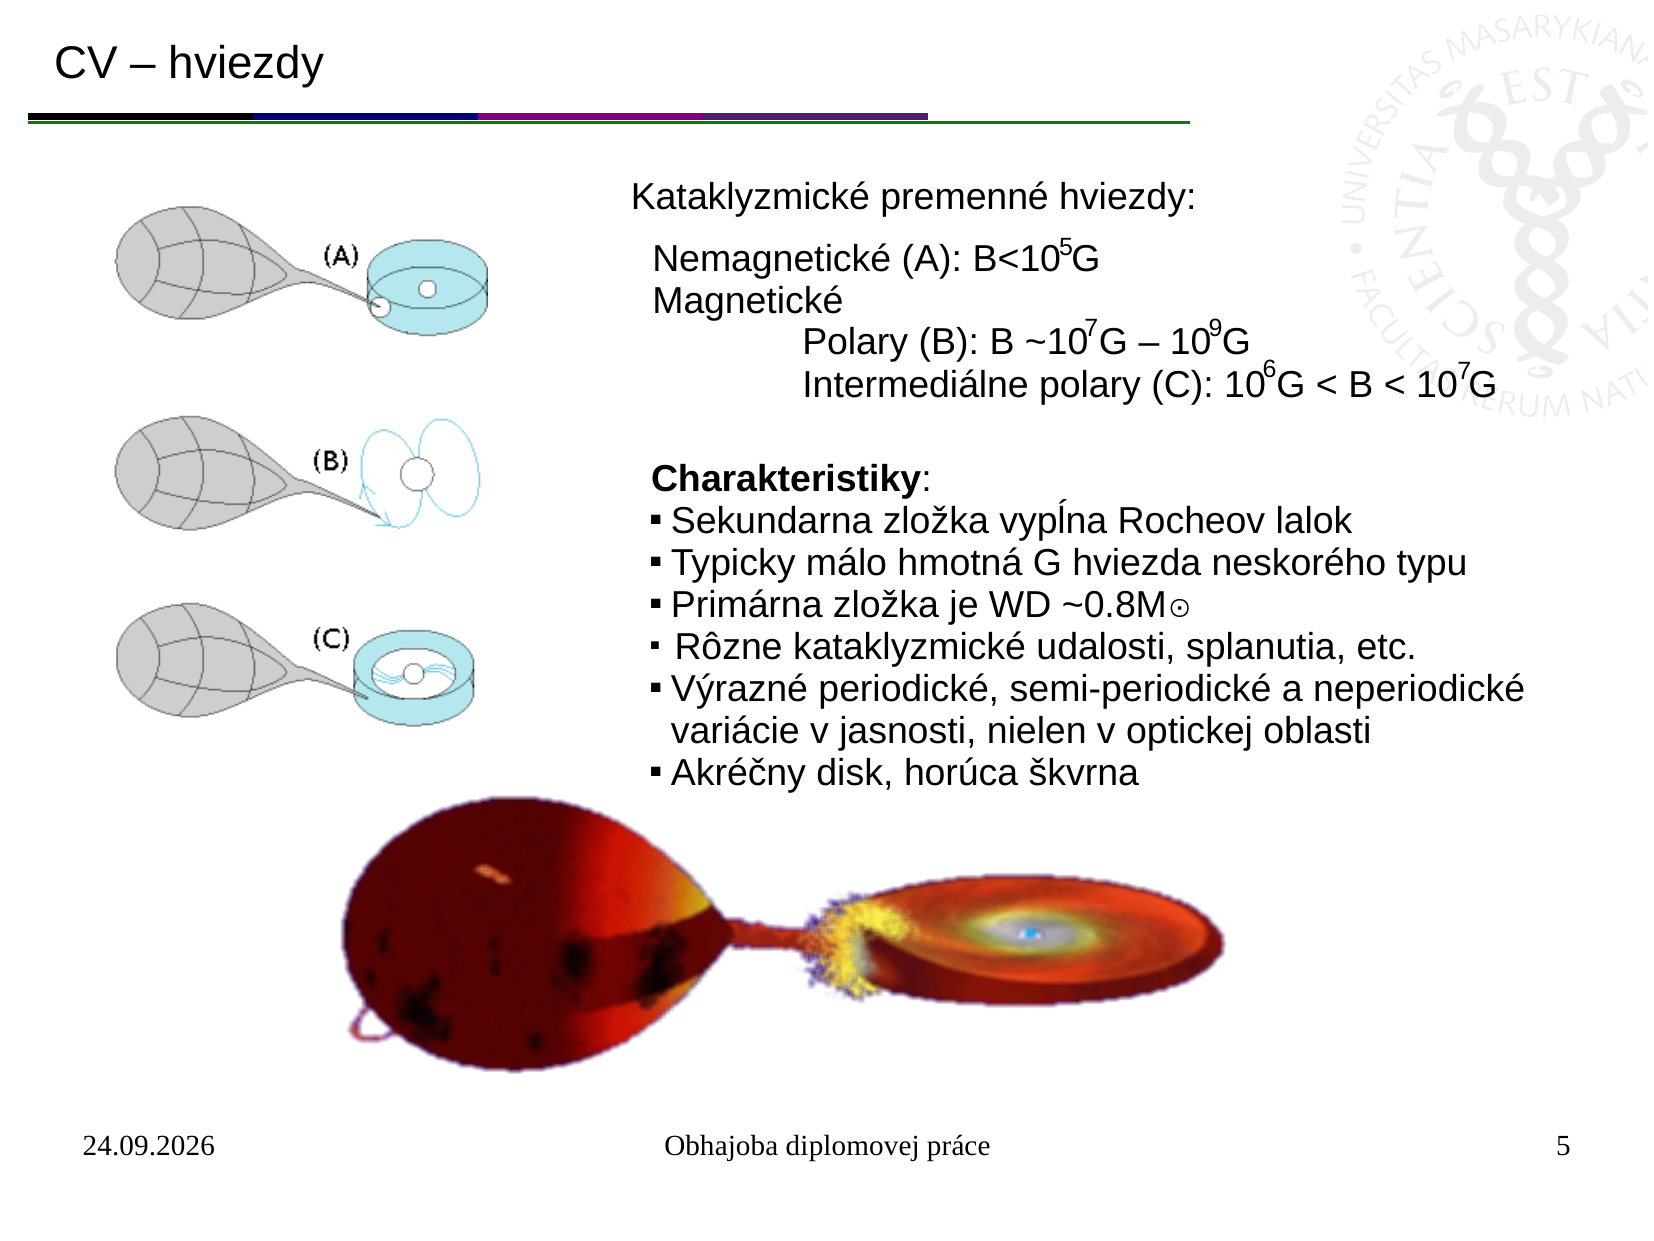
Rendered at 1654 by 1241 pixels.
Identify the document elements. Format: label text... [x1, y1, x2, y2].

text_box 5 [1044, 225, 1088, 295]
text_box 7 [1069, 306, 1114, 350]
picture [112, 187, 1238, 1126]
text_box CV – hviezdy [39, 29, 365, 96]
text_box Kataklyzmické premenné hviezdy: [616, 168, 1211, 226]
text_box 6 [1247, 347, 1292, 391]
text_box Nemagnetické (A): B<10 G Magnetické Polary (B): B ~10 G – 10 G Intermediálne polary (C): 10 G < B < 10 G [637, 229, 1513, 413]
text_box 7 [1442, 349, 1487, 393]
text_box 9 [1193, 306, 1238, 376]
picture [1336, 0, 1648, 420]
text_box Charakteristiky: Sekundarna zložka vypĺna Rocheov lalok Typicky málo hmotná G hviezda neskorého typu Primárna zložka je WD ~0.8M⊙ Rôzne kataklyzmické udalosti, splanutia, etc. Výrazné periodické, semi-periodické a neperiodické variácie v jasnosti, nielen v optickej oblasti Akréčny disk, horúca škvrna [636, 450, 1551, 801]
